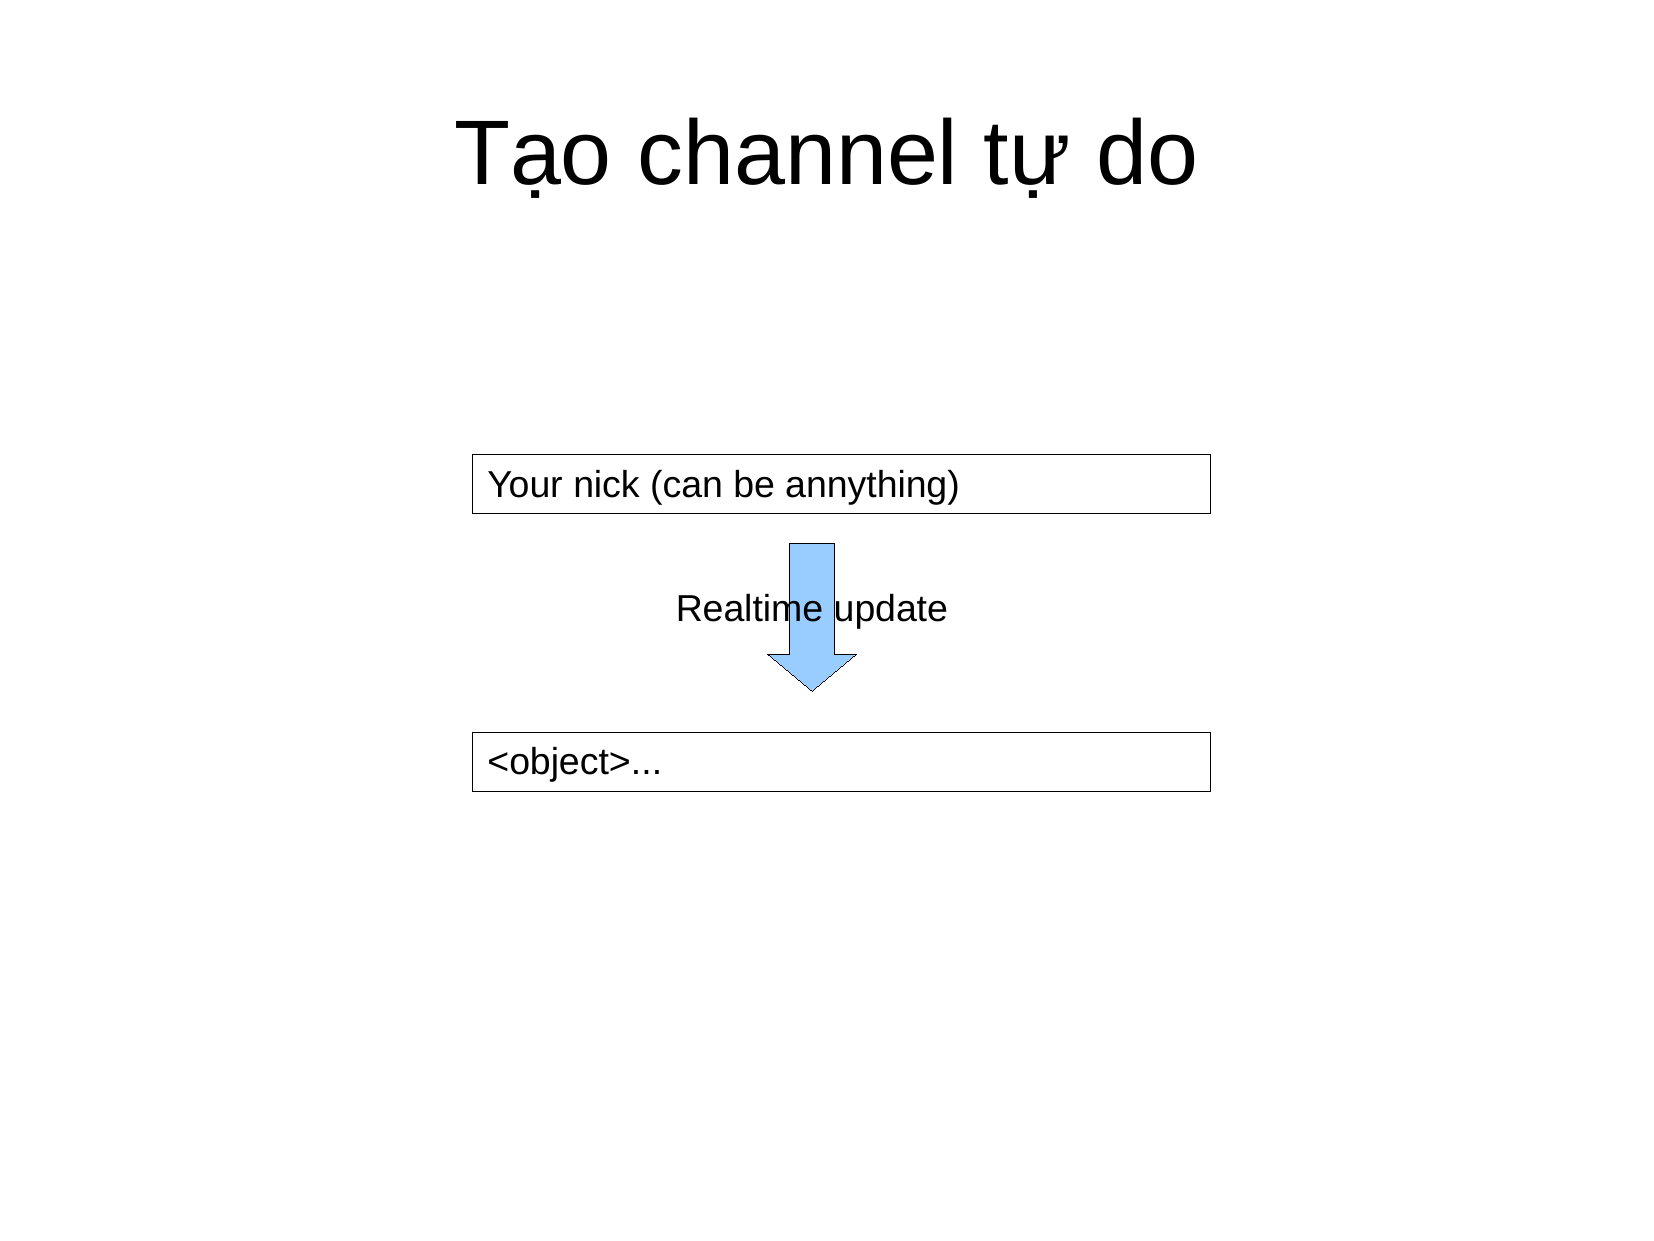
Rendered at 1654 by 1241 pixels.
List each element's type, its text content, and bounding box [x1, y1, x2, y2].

text_box <object>... [472, 732, 1211, 792]
text_box Realtime update [767, 543, 857, 692]
text_box Your nick (can be annything) [472, 454, 1211, 514]
title Tạo channel tự do [82, 56, 1571, 250]
